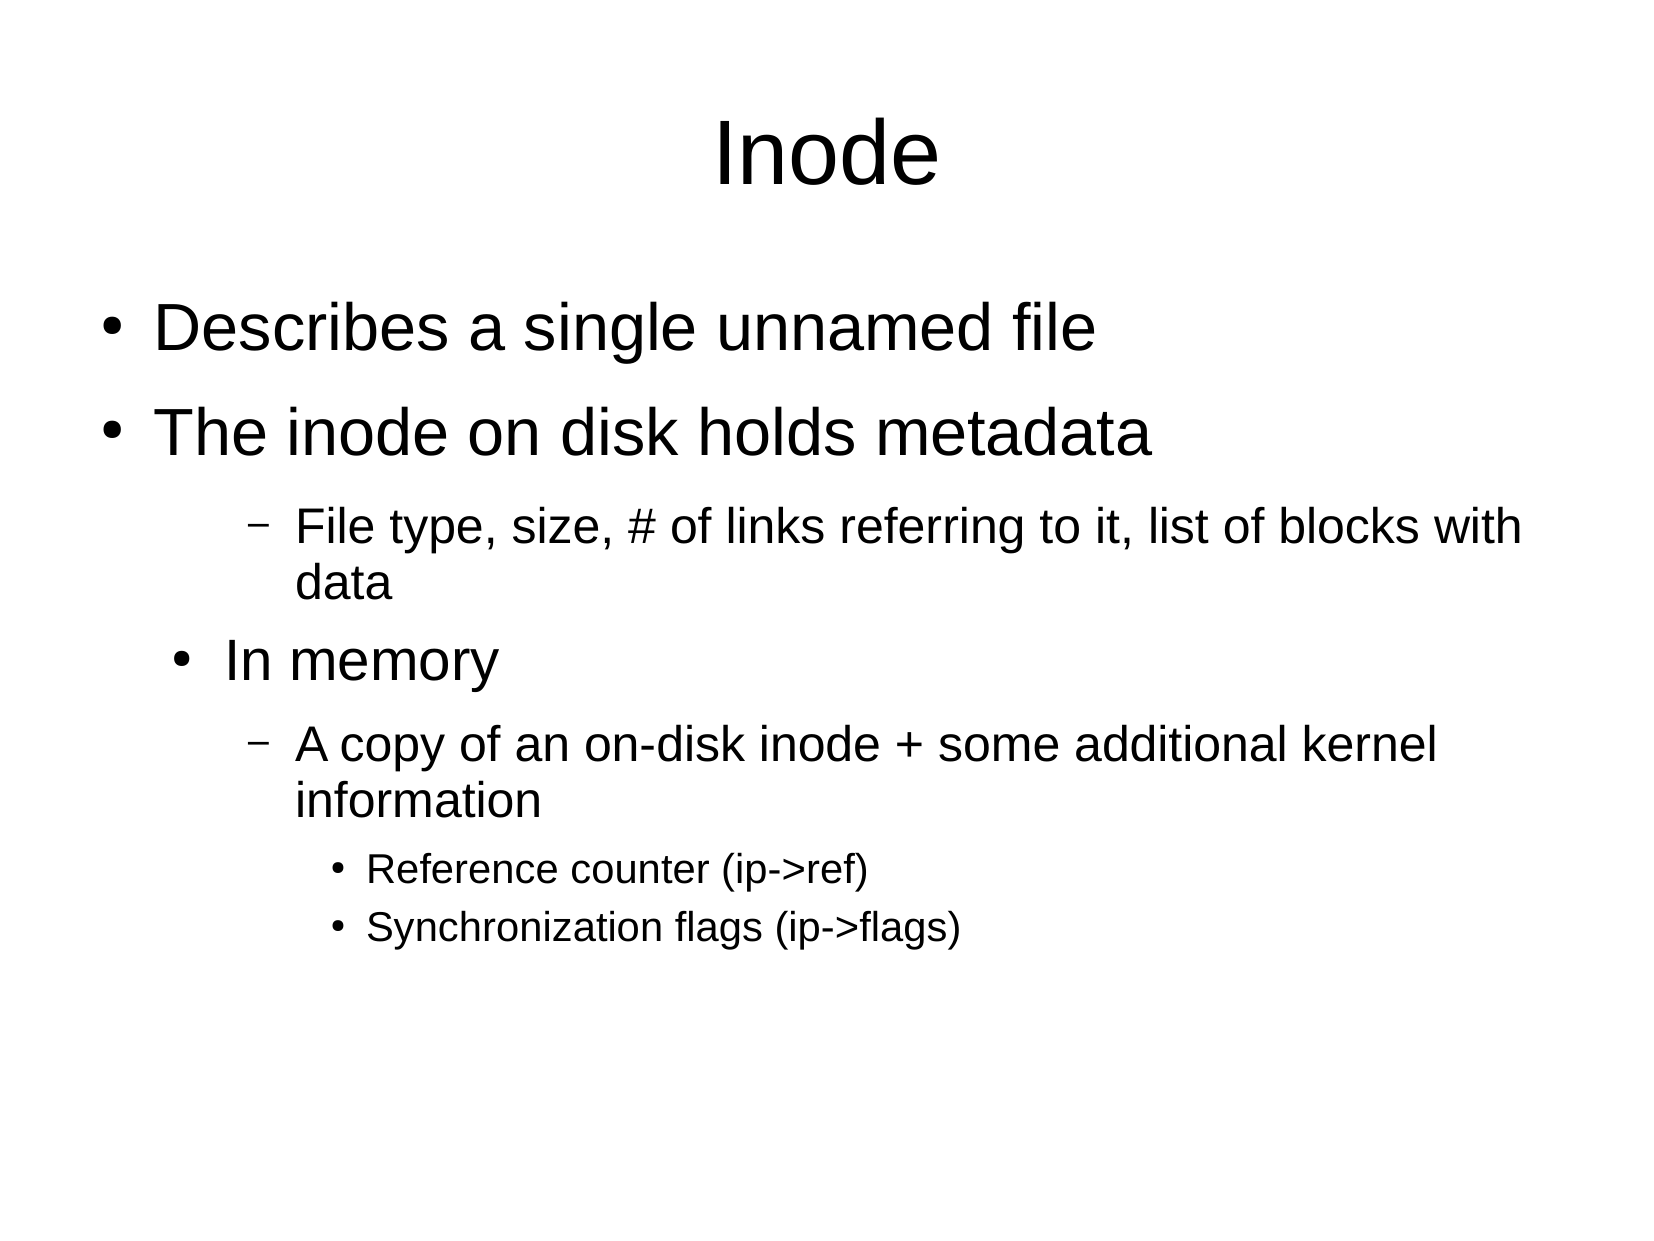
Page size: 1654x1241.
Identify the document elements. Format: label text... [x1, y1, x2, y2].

title Inode [82, 49, 1571, 257]
list Describes a single unnamed file The inode on disk holds metadata File type, size, # of links referring to it, list of blocks with data In memory A copy of an on-disk inode + some additional kernel information Reference counter (ip->ref) Synchronization flags (ip->flags) [82, 290, 1571, 1010]
